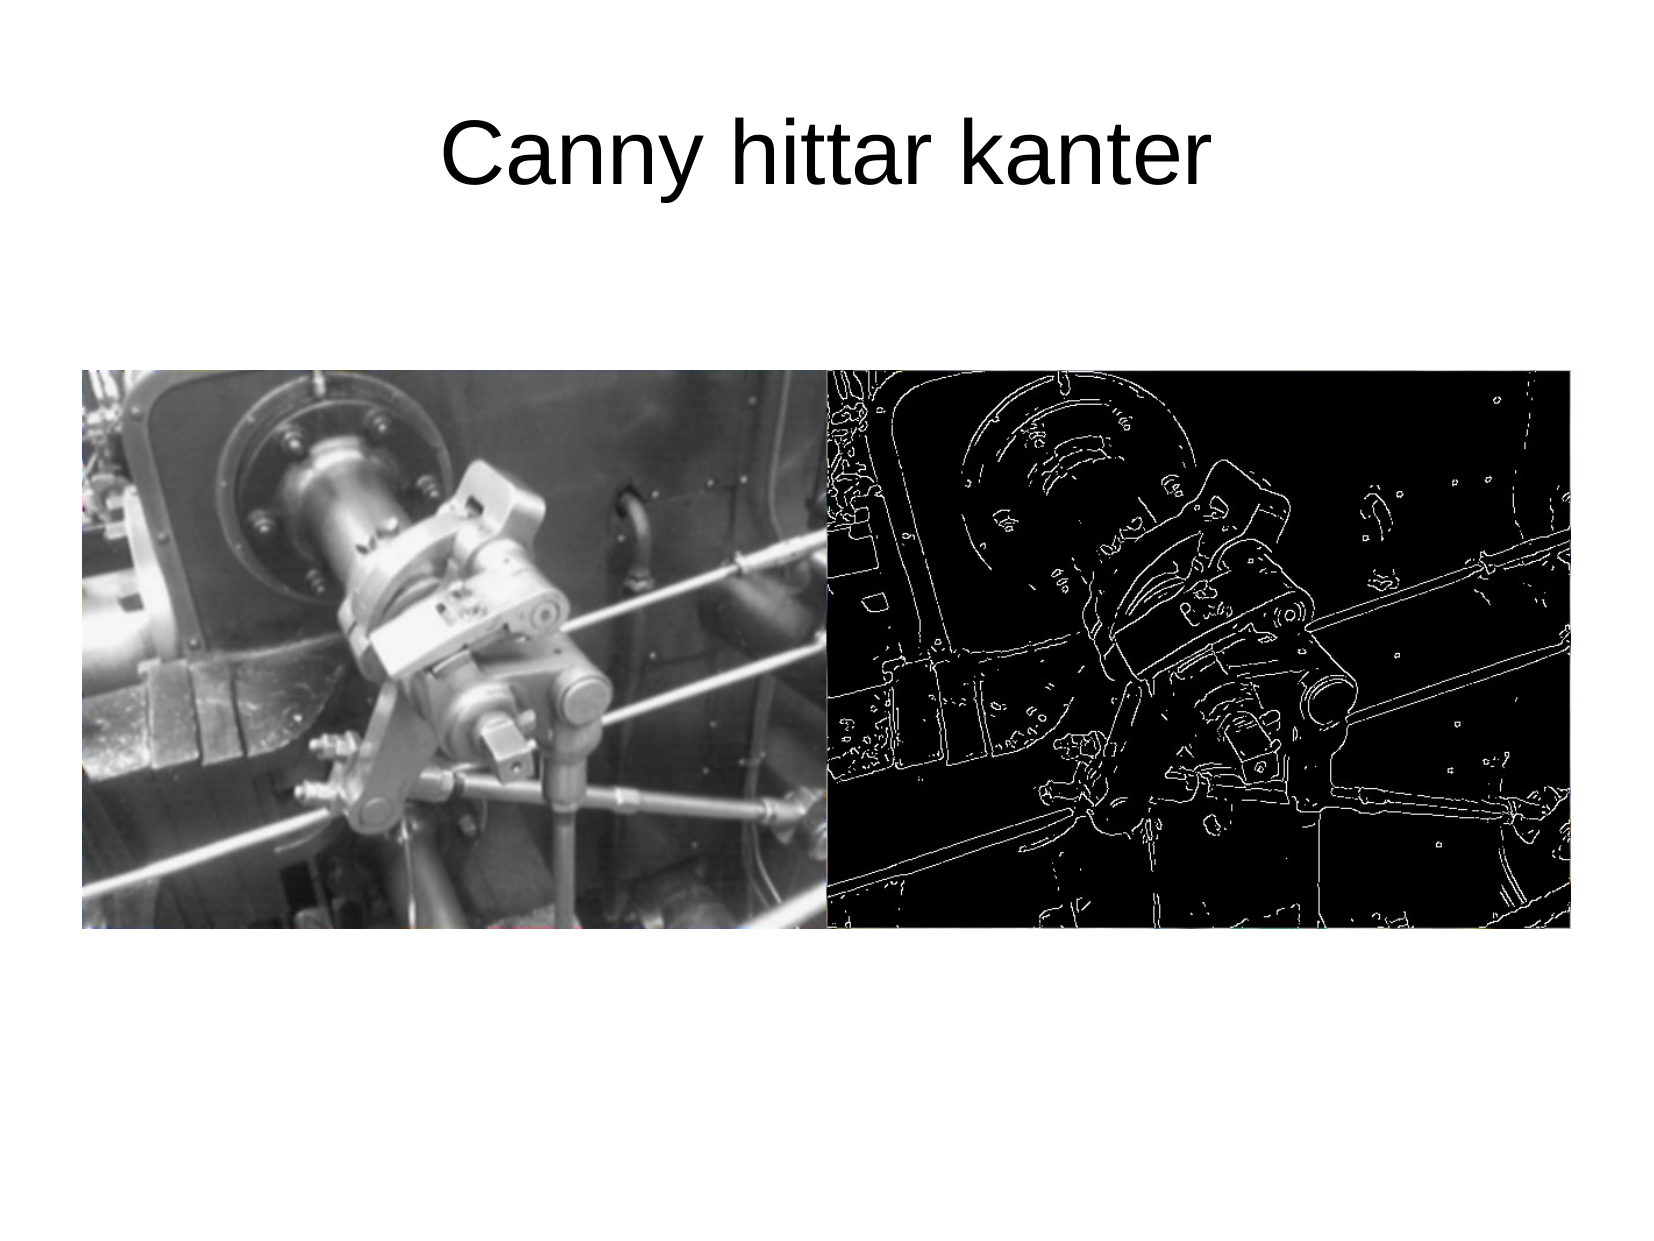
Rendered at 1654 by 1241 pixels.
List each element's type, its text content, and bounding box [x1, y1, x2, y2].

title Canny hittar kanter [82, 49, 1571, 257]
picture [82, 370, 1571, 929]
